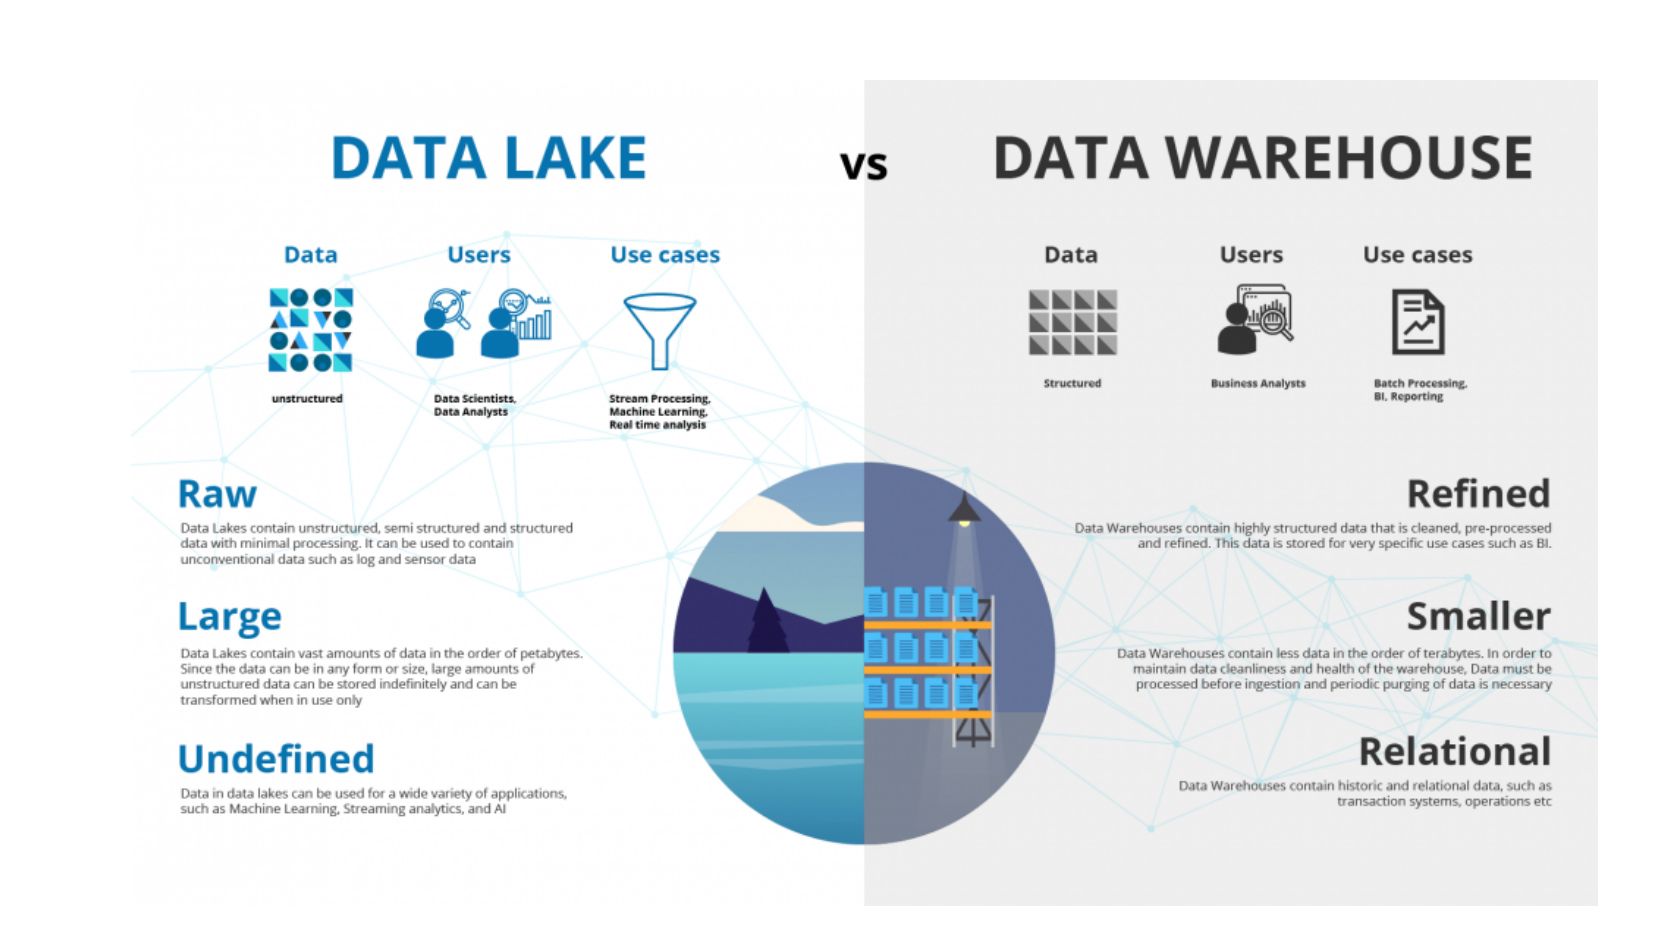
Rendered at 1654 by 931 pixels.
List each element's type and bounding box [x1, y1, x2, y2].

picture [131, 80, 1598, 906]
